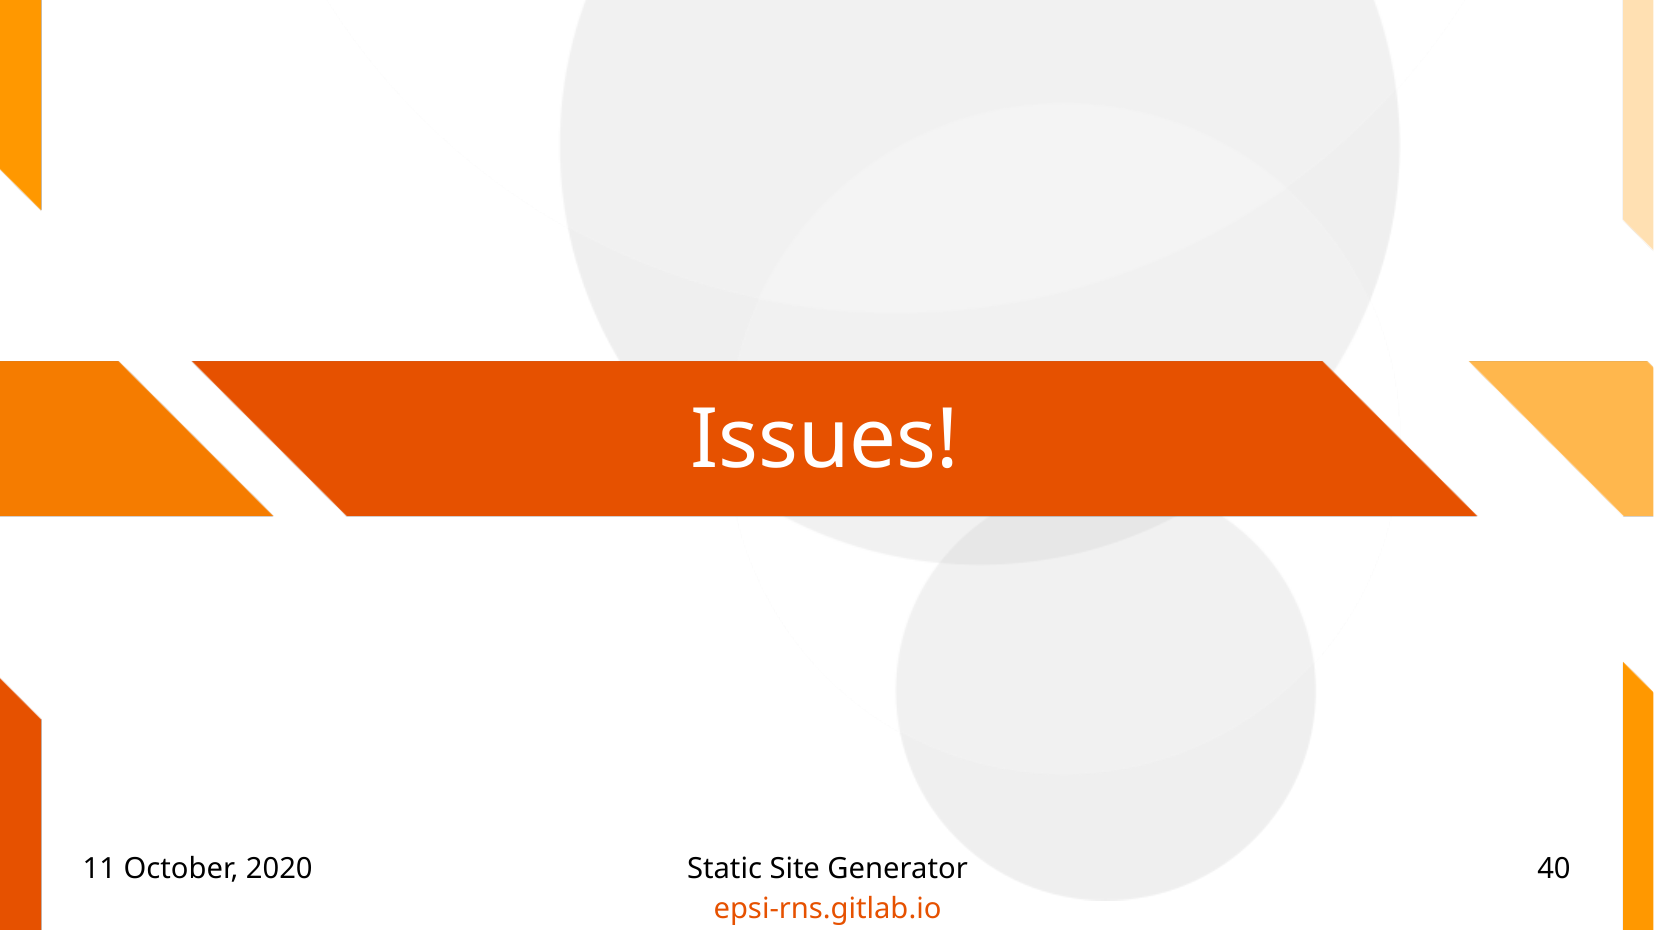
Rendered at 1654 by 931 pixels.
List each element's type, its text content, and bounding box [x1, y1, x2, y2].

title Issues! [82, 360, 1568, 511]
picture [0, 0, 1654, 930]
